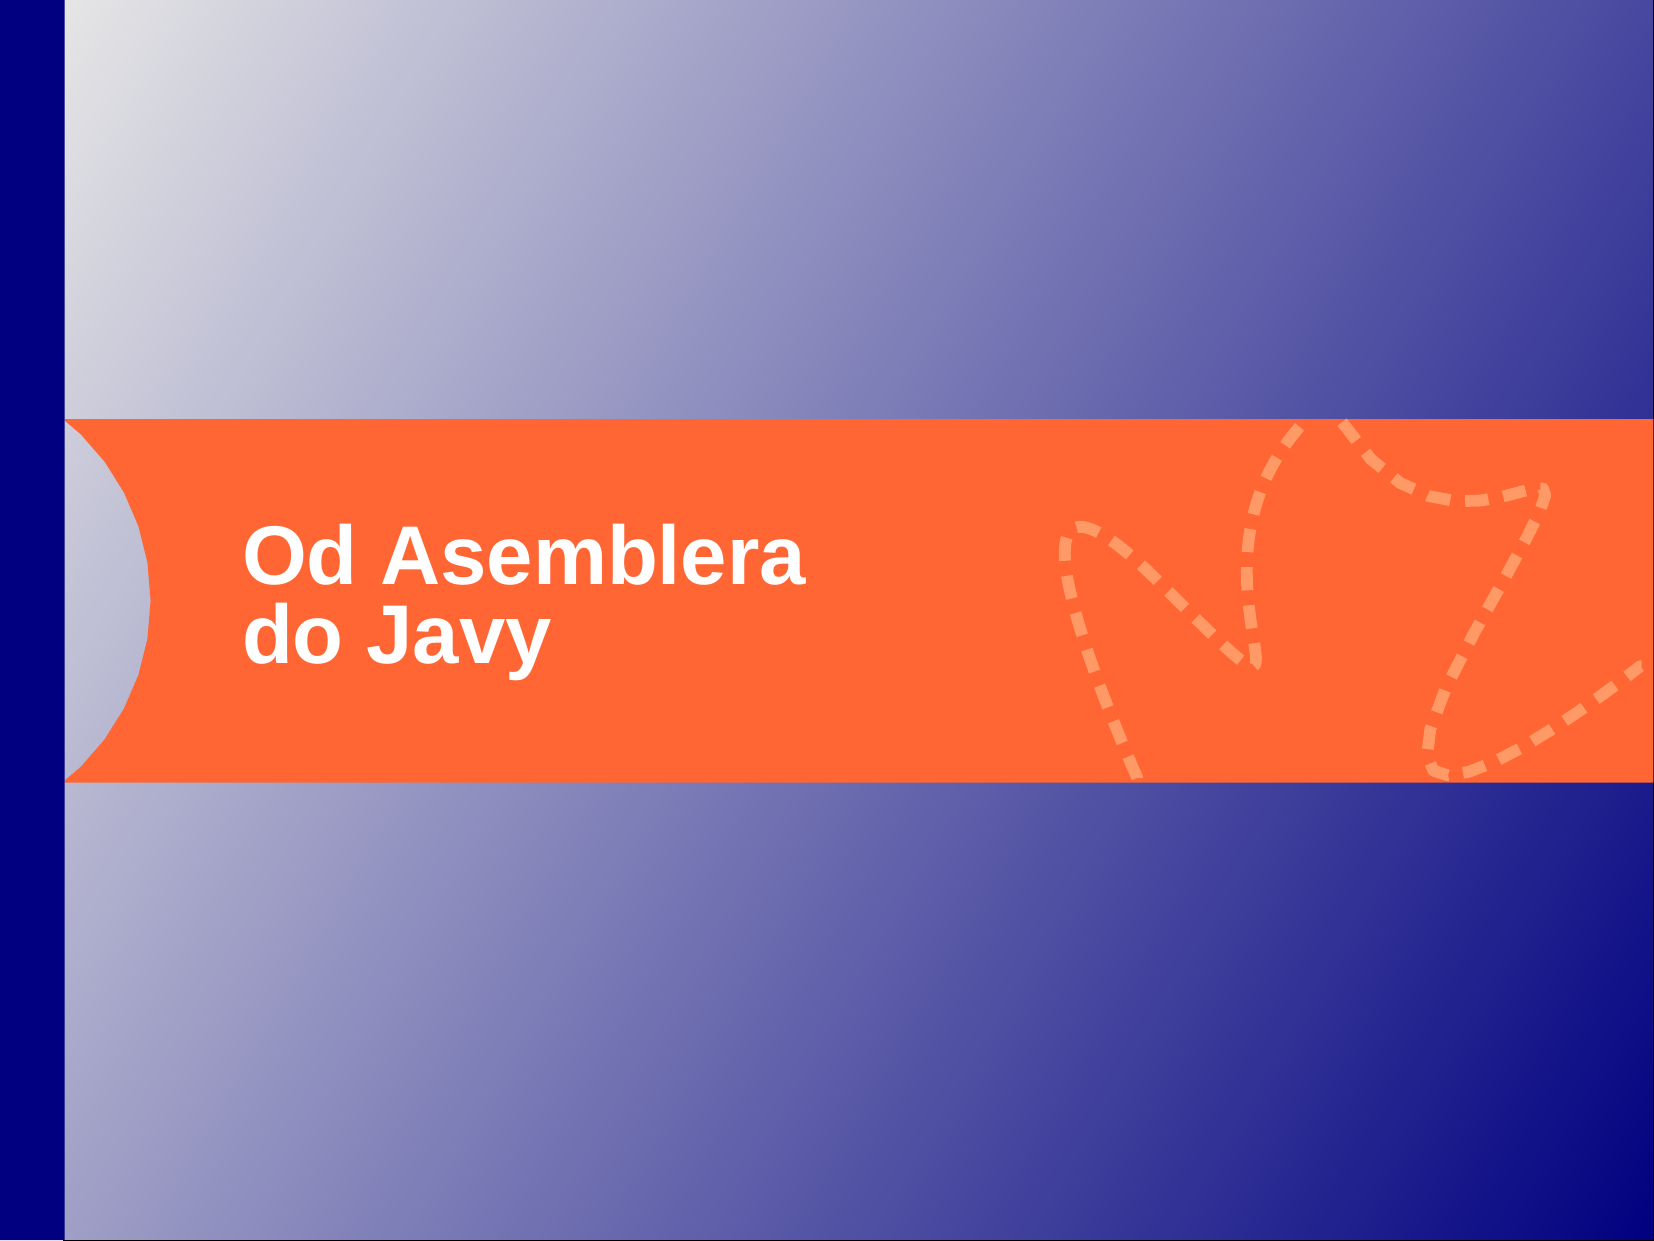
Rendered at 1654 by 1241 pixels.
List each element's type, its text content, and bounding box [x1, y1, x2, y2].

title Od Asemblera do Javy [242, 474, 1111, 727]
